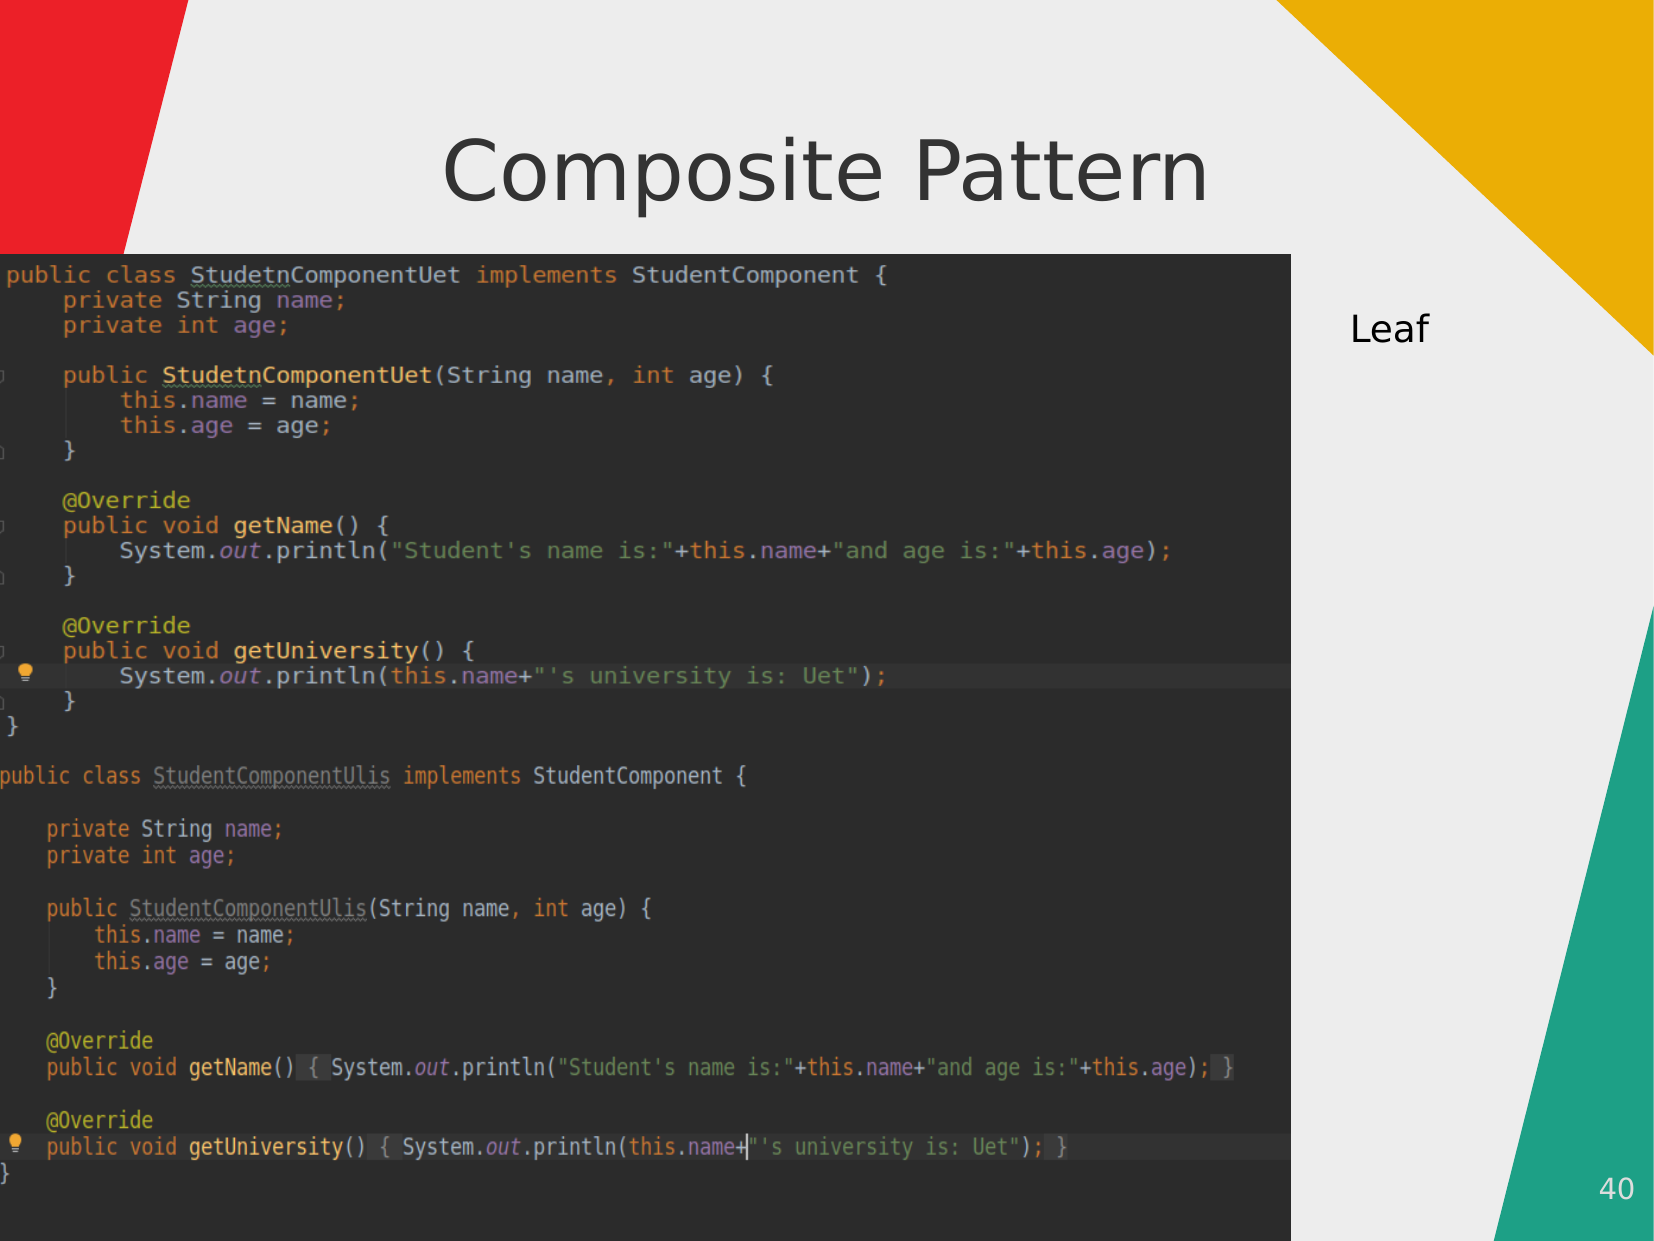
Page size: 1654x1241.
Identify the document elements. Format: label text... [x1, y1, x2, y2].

text_box Leaf [1335, 300, 1621, 359]
picture [0, 254, 1291, 1241]
title Composite Pattern [114, 73, 1539, 271]
